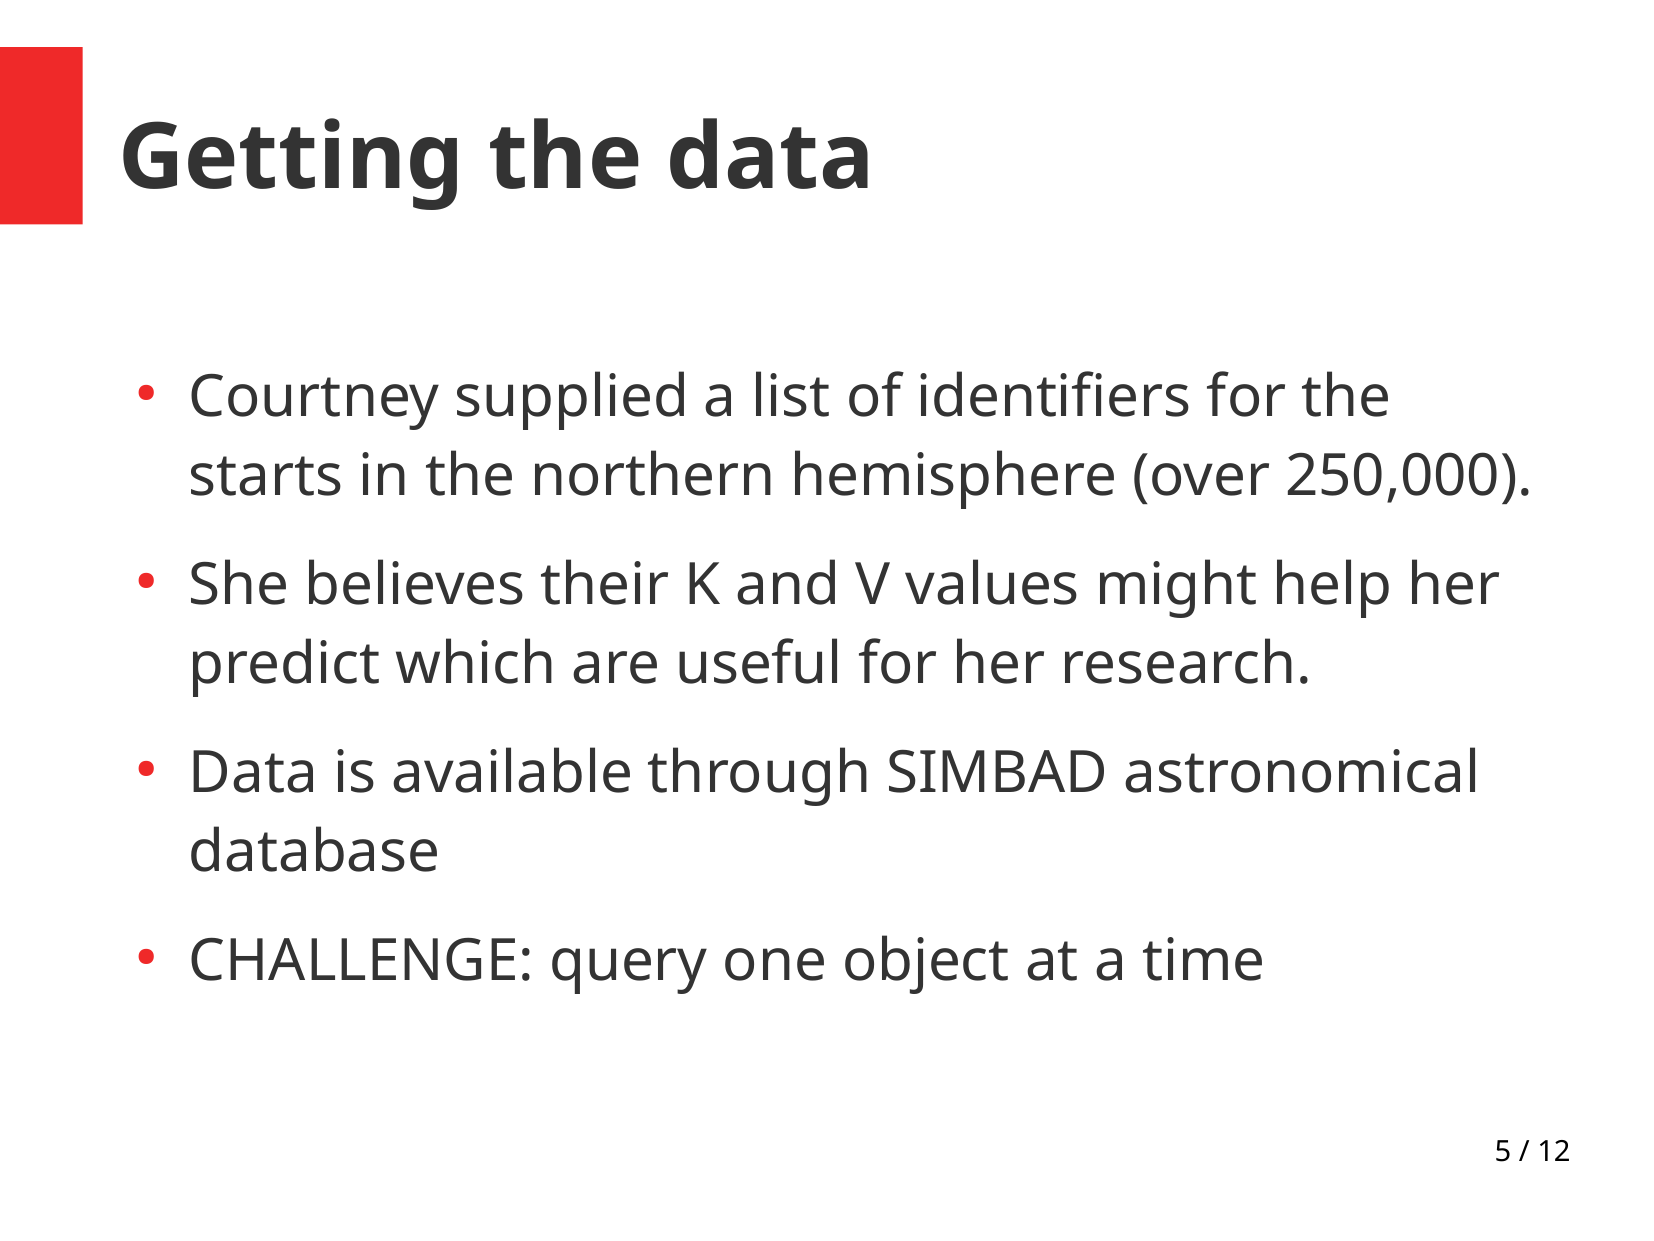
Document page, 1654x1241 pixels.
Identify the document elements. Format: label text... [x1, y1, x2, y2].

title Getting the data [118, 49, 1571, 257]
list Courtney supplied a list of identifiers for the starts in the northern hemisphere (over 250,000). She believes their K and V values might help her predict which are useful for her research. Data is available through SIMBAD astronomical database CHALLENGE: query one object at a time [118, 354, 1536, 1074]
